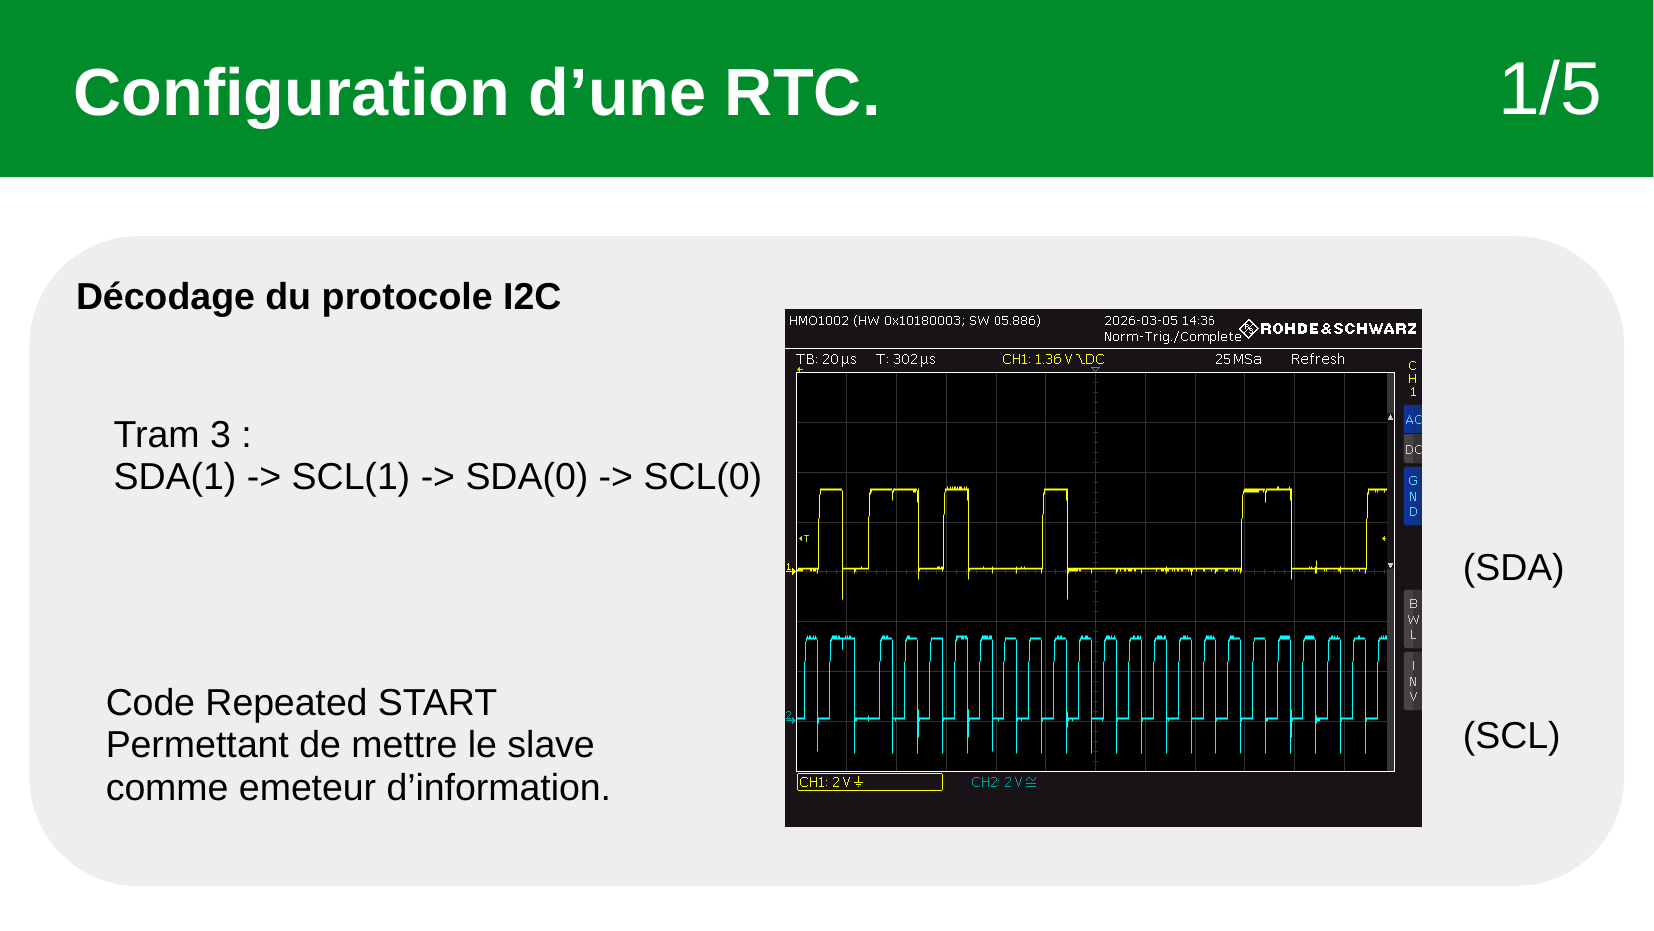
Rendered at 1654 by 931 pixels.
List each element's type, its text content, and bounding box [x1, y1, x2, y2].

text_box 1/5 [1476, 0, 1625, 178]
text_box Code Repeated START Permettant de mettre le slave comme emeteur d’information. [91, 674, 675, 858]
text_box [0, 0, 1476, 178]
text_box Décodage du protocole I2C [29, 236, 1625, 886]
text_box [1625, 0, 1654, 178]
text_box Configuration d’une RTC. [59, 47, 945, 138]
picture [785, 309, 1422, 827]
text_box (SDA) (SCL) [1448, 539, 1594, 764]
text_box Tram 3 : SDA(1) -> SCL(1) -> SDA(0) -> SCL(0) [98, 406, 785, 506]
